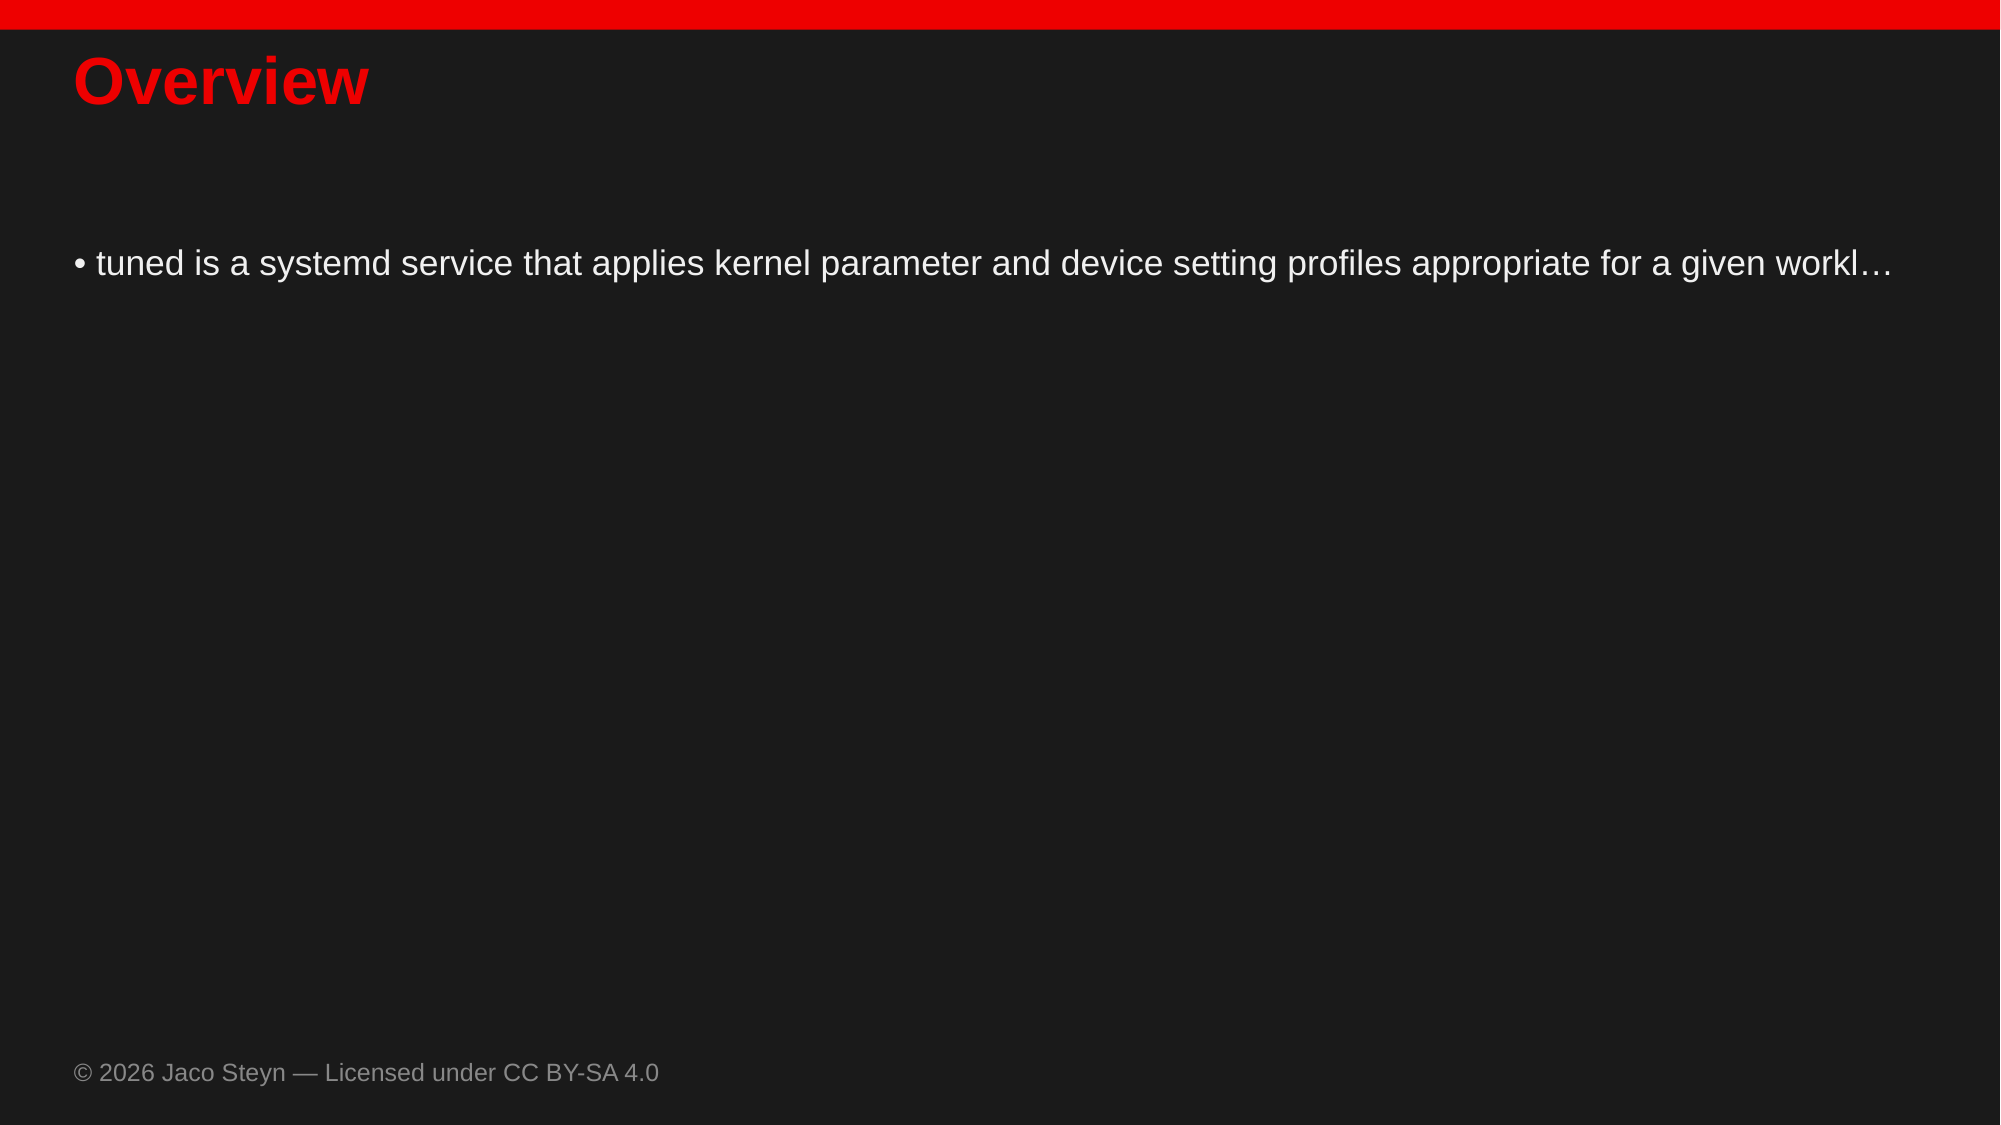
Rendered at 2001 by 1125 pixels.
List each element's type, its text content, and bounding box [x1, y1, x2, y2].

text_box Overview [59, 36, 1942, 208]
text_box • tuned is a systemd service that applies kernel parameter and device setting profiles appropriate for a given workl… [59, 236, 1942, 1037]
text_box © 2026 Jaco Steyn — Licensed under CC BY-SA 4.0 [59, 1051, 1942, 1093]
text_box [0, 0, 2001, 30]
